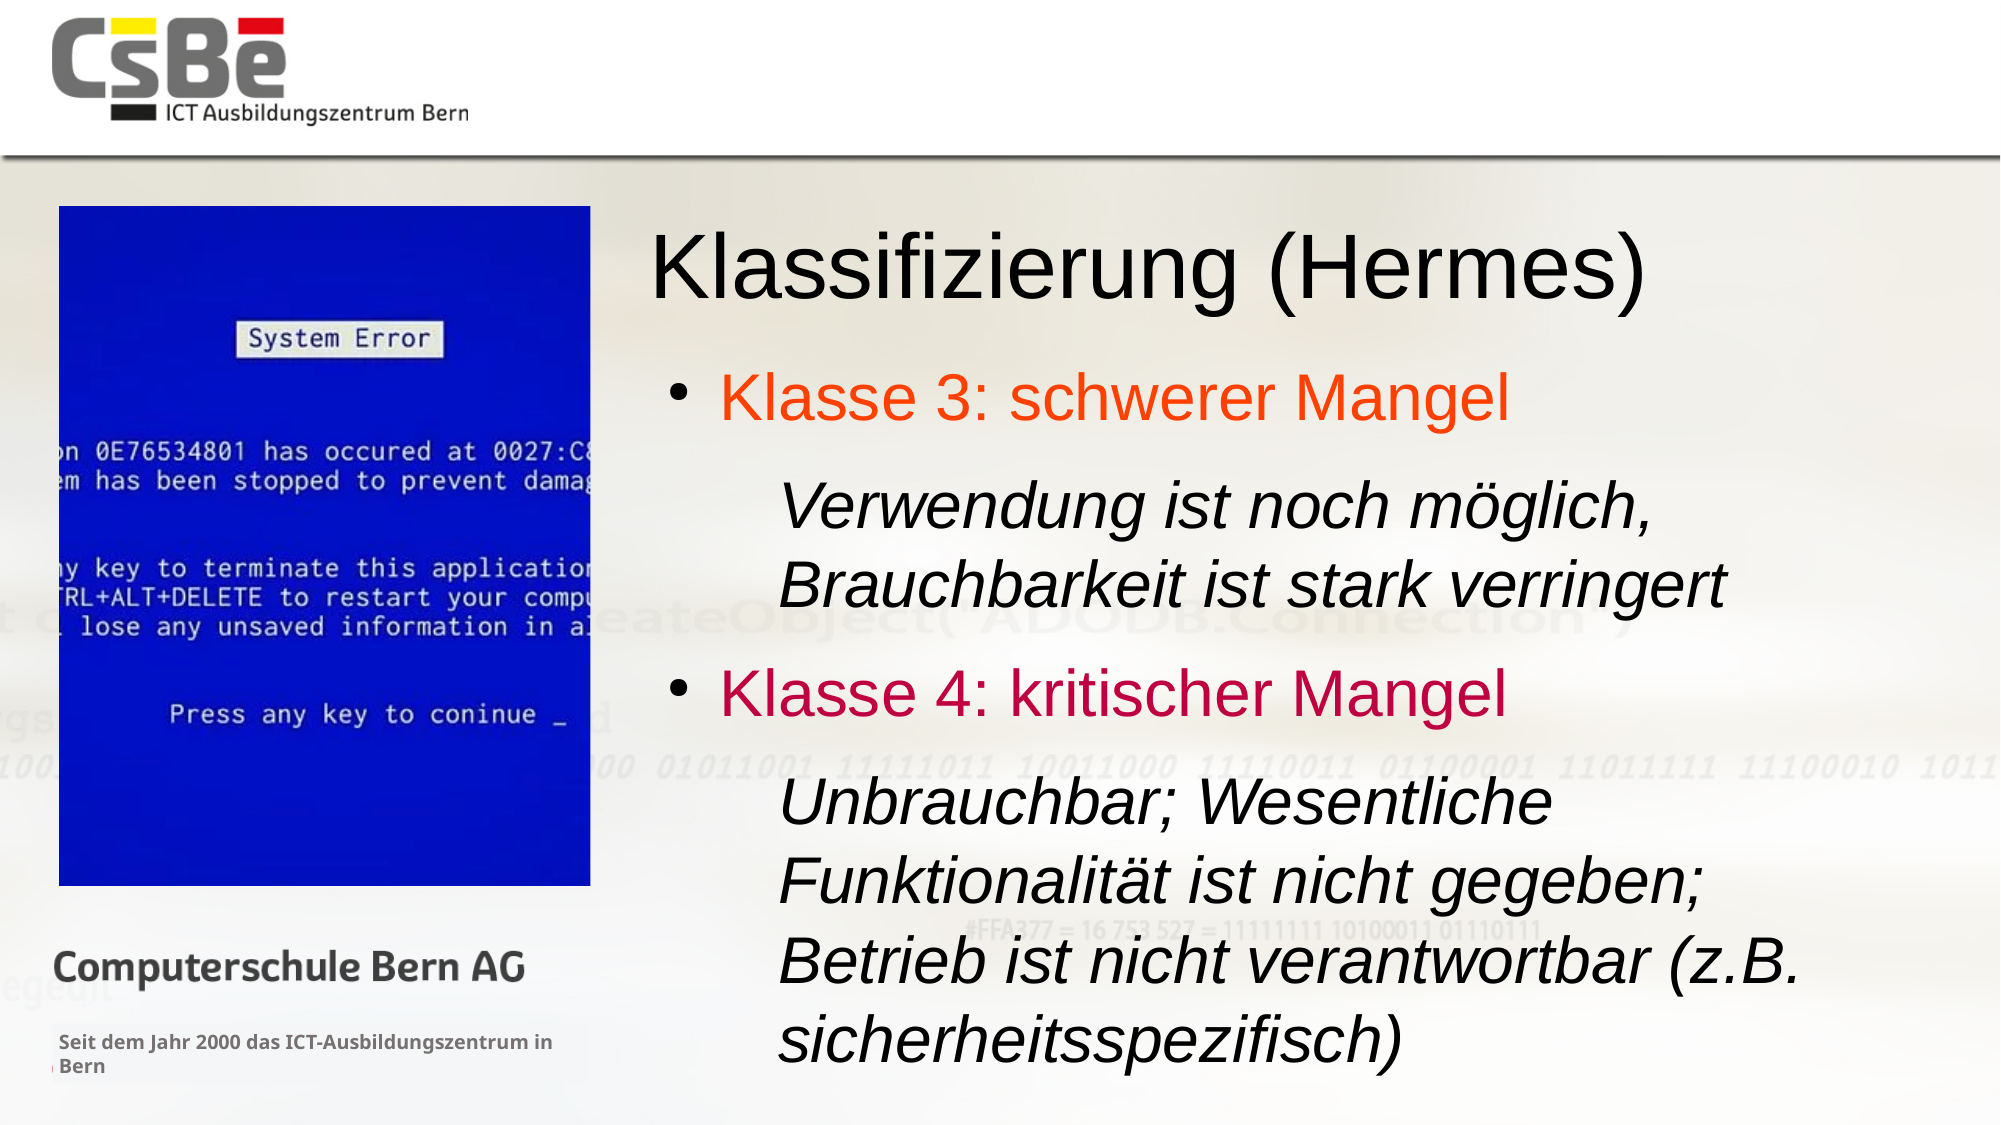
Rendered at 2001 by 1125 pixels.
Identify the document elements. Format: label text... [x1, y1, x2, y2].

list Klassifizierung (Hermes) [649, 206, 1920, 355]
list Klasse 3: schwerer Mangel Verwendung ist noch möglich, Brauchbarkeit ist stark verringert Klasse 4: kritischer Mangel Unbrauchbar; Wesentliche Funktionalität ist nicht gegeben; Betrieb ist nicht verantwortbar (z.B. sicherheitsspezifisch) [649, 355, 1920, 1079]
picture [0, 0, 2001, 1125]
